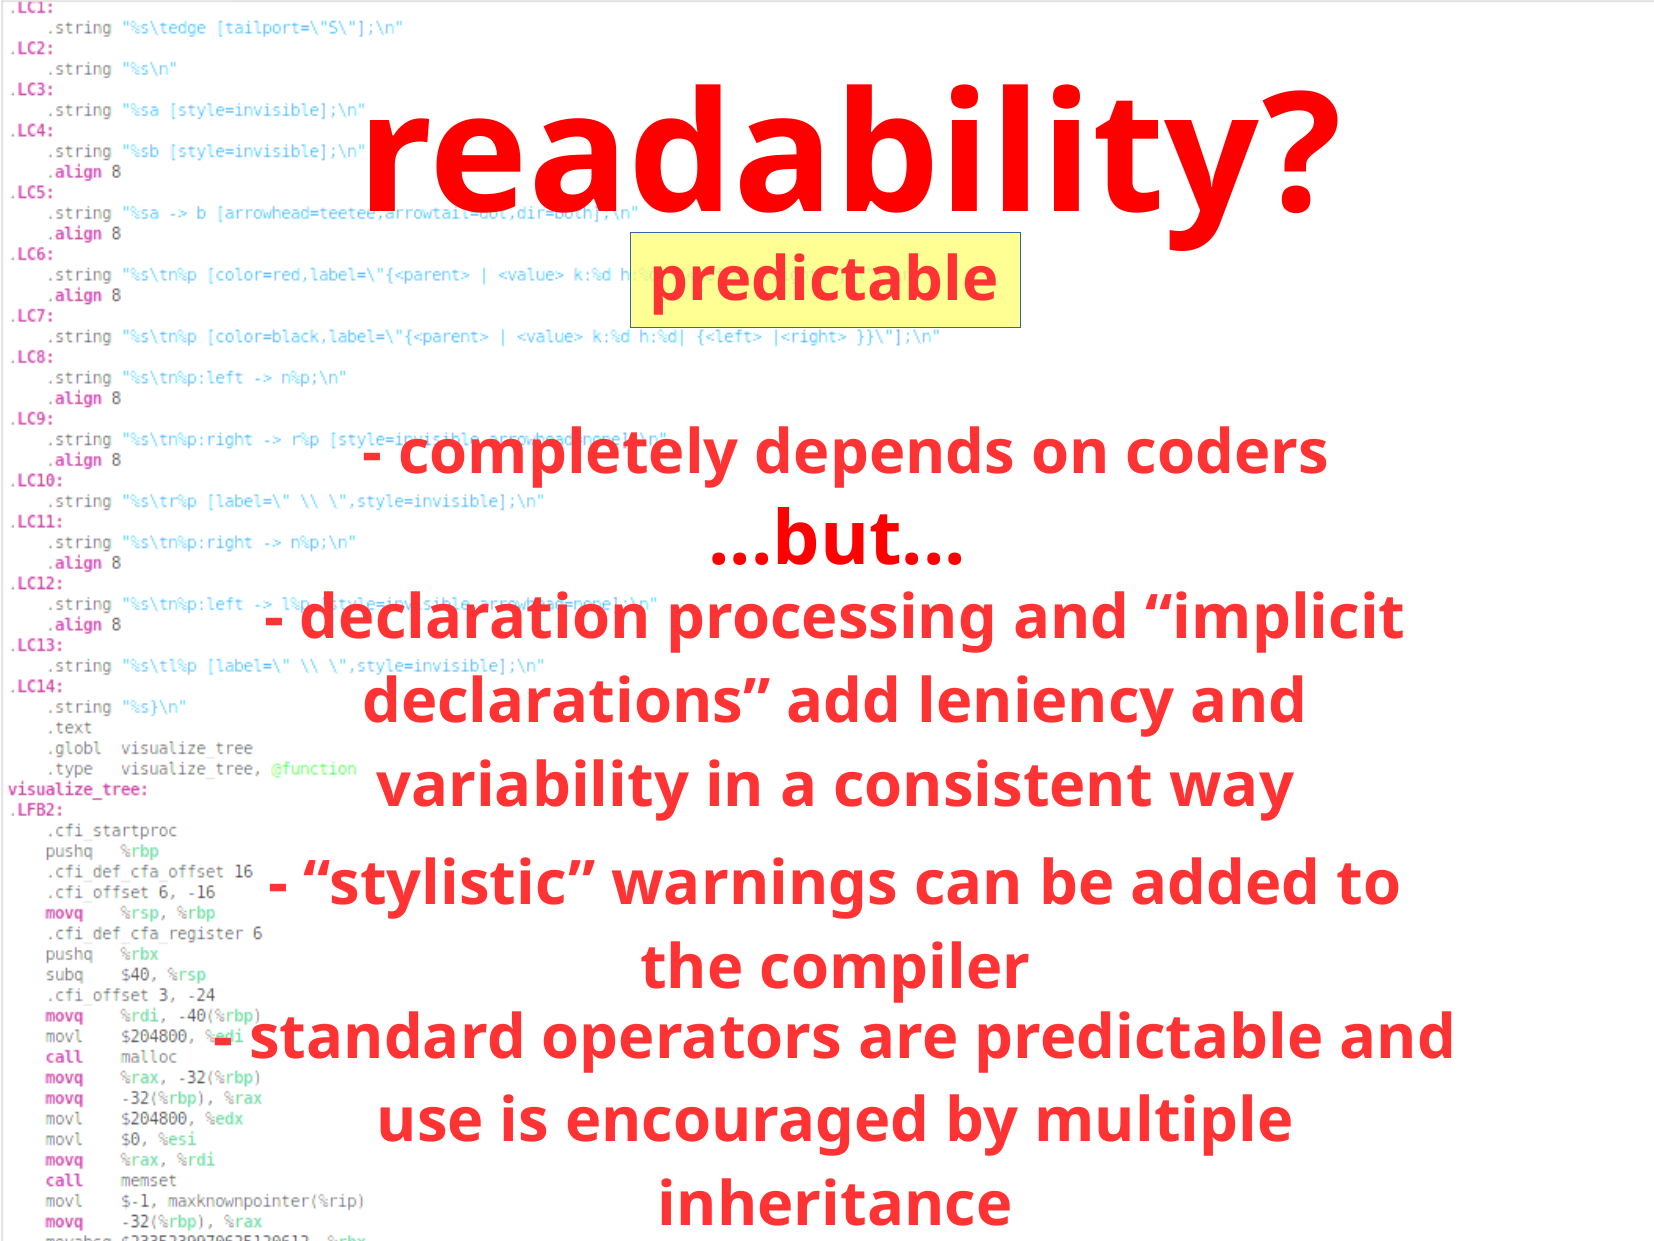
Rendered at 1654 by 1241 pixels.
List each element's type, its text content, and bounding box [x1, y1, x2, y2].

picture [0, 0, 1654, 1241]
text_box ...but... [693, 477, 982, 565]
text_box readability? [308, 25, 1393, 271]
text_box - standard operators are predictable and use is encouraged by multiple inheritance [196, 984, 1475, 1241]
text_box predictable [615, 227, 1034, 328]
text_box - completely depends on coders [267, 400, 1425, 501]
text_box - “stylistic” warnings can be added to the compiler [196, 831, 1475, 984]
text_box - declaration processing and “implicit declarations” add leniency and variability in a consistent way [196, 565, 1475, 831]
